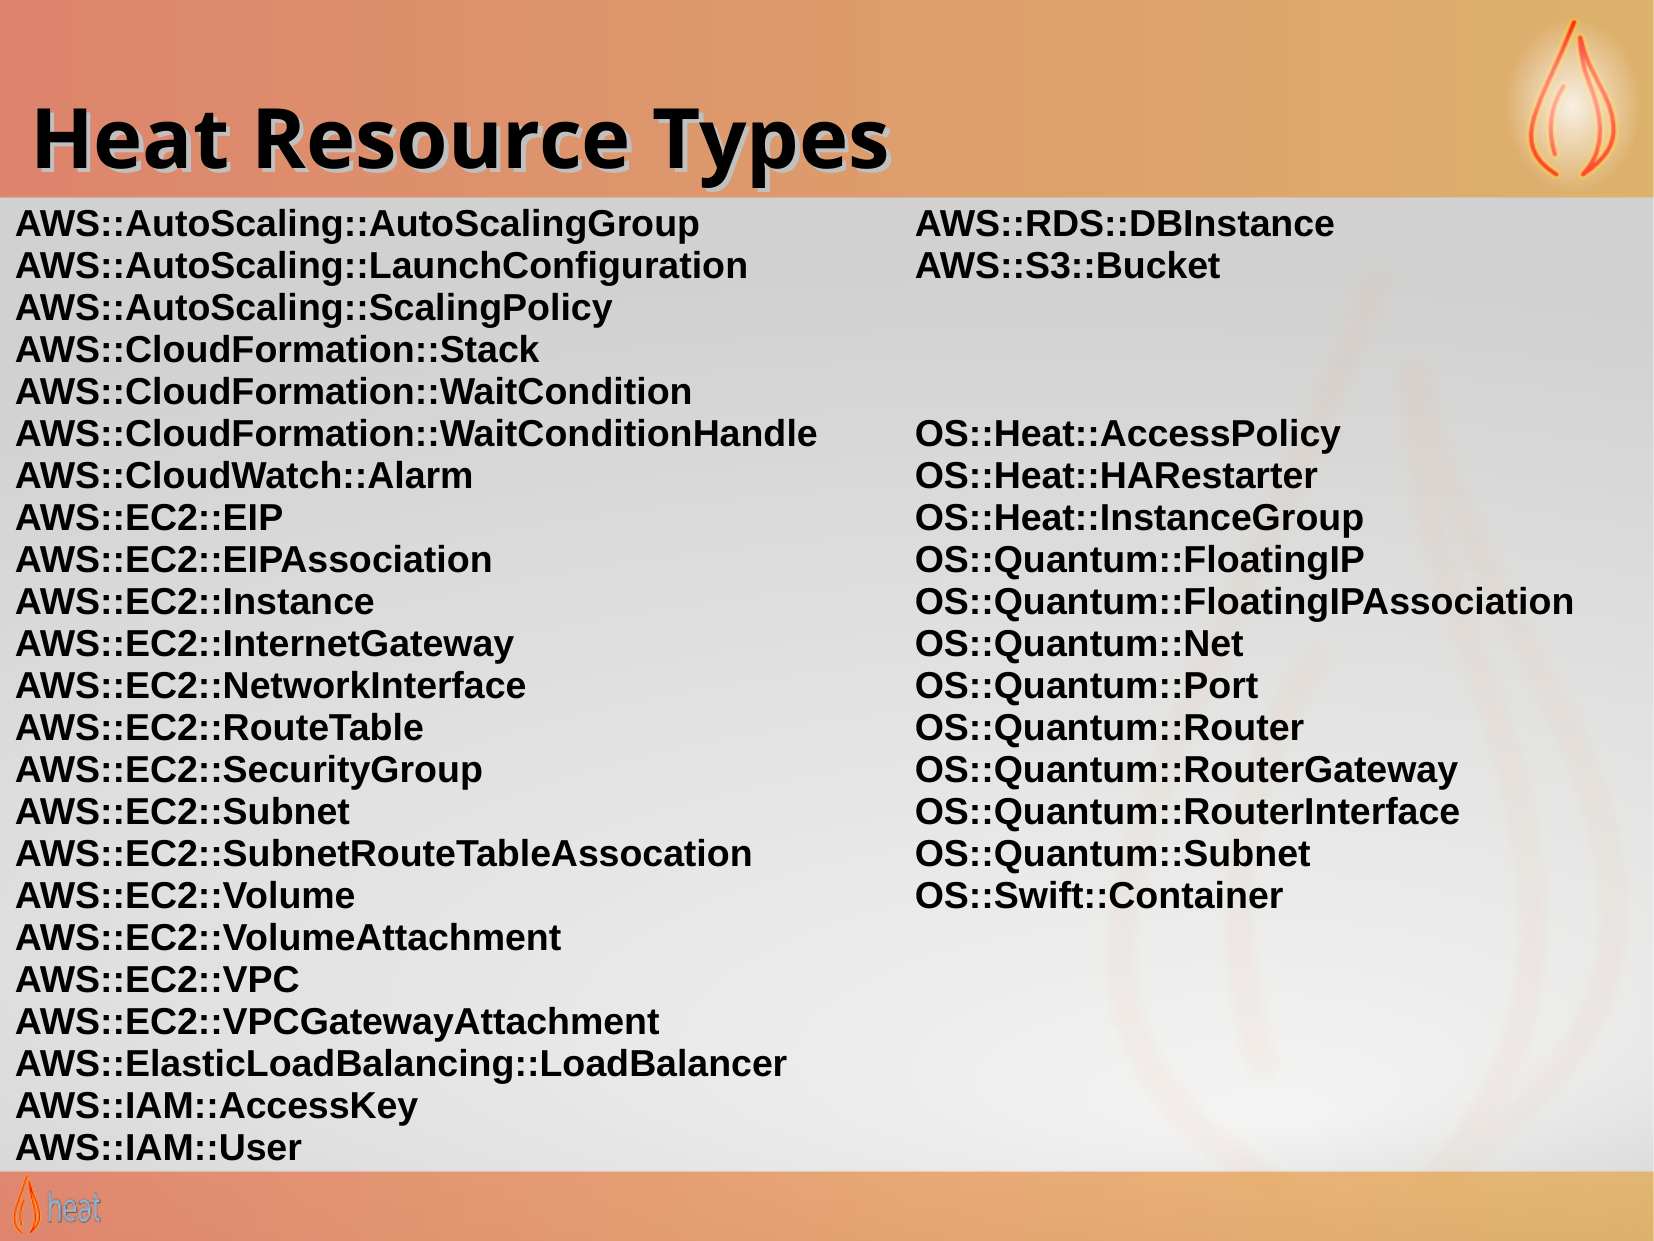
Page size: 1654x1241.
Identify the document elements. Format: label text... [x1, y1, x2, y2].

title Heat Resource Types [30, 23, 1606, 249]
picture [0, 0, 1654, 1241]
text_box AWS::RDS::DBInstance AWS::S3::Bucket OS::Heat::AccessPolicy OS::Heat::HARestarter OS::Heat::InstanceGroup OS::Quantum::FloatingIP OS::Quantum::FloatingIPAssociation OS::Quantum::Net OS::Quantum::Port OS::Quantum::Router OS::Quantum::RouterGateway OS::Quantum::RouterInterface OS::Quantum::Subnet OS::Swift::Container [900, 195, 1591, 966]
text_box AWS::AutoScaling::AutoScalingGroup AWS::AutoScaling::LaunchConfiguration AWS::AutoScaling::ScalingPolicy AWS::CloudFormation::Stack AWS::CloudFormation::WaitCondition AWS::CloudFormation::WaitConditionHandle AWS::CloudWatch::Alarm AWS::EC2::EIP AWS::EC2::EIPAssociation AWS::EC2::Instance AWS::EC2::InternetGateway AWS::EC2::NetworkInterface AWS::EC2::RouteTable AWS::EC2::SecurityGroup AWS::EC2::Subnet AWS::EC2::SubnetRouteTableAssocation AWS::EC2::Volume AWS::EC2::VolumeAttachment AWS::EC2::VPC AWS::EC2::VPCGatewayAttachment AWS::ElasticLoadBalancing::LoadBalancer AWS::IAM::AccessKey AWS::IAM::User [0, 195, 835, 1218]
